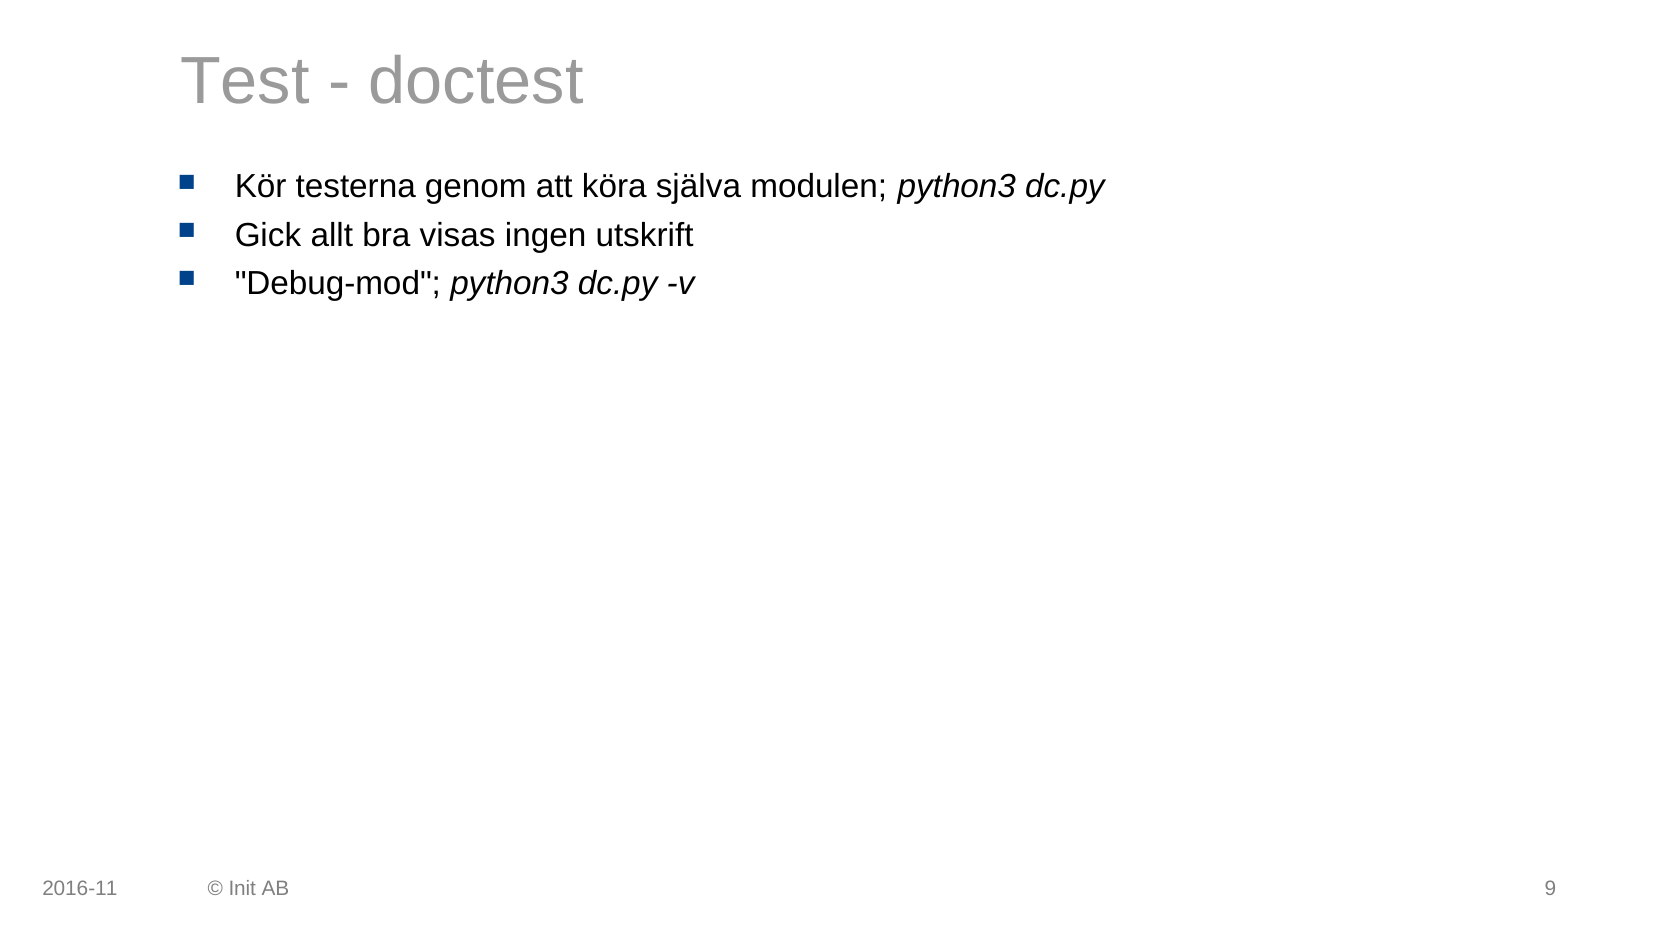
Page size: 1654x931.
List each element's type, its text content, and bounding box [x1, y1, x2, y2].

text_box 2016-11 [27, 857, 166, 908]
text_box Test - doctest [165, 0, 1489, 125]
text_box <nummer> [1488, 857, 1571, 908]
text_box © Init AB [192, 857, 1461, 908]
text_box Kör testerna genom att köra själva modulen; python3 dc.py Gick allt bra visas ingen utskrift "Debug-mod"; python3 dc.py -v [165, 156, 1489, 796]
